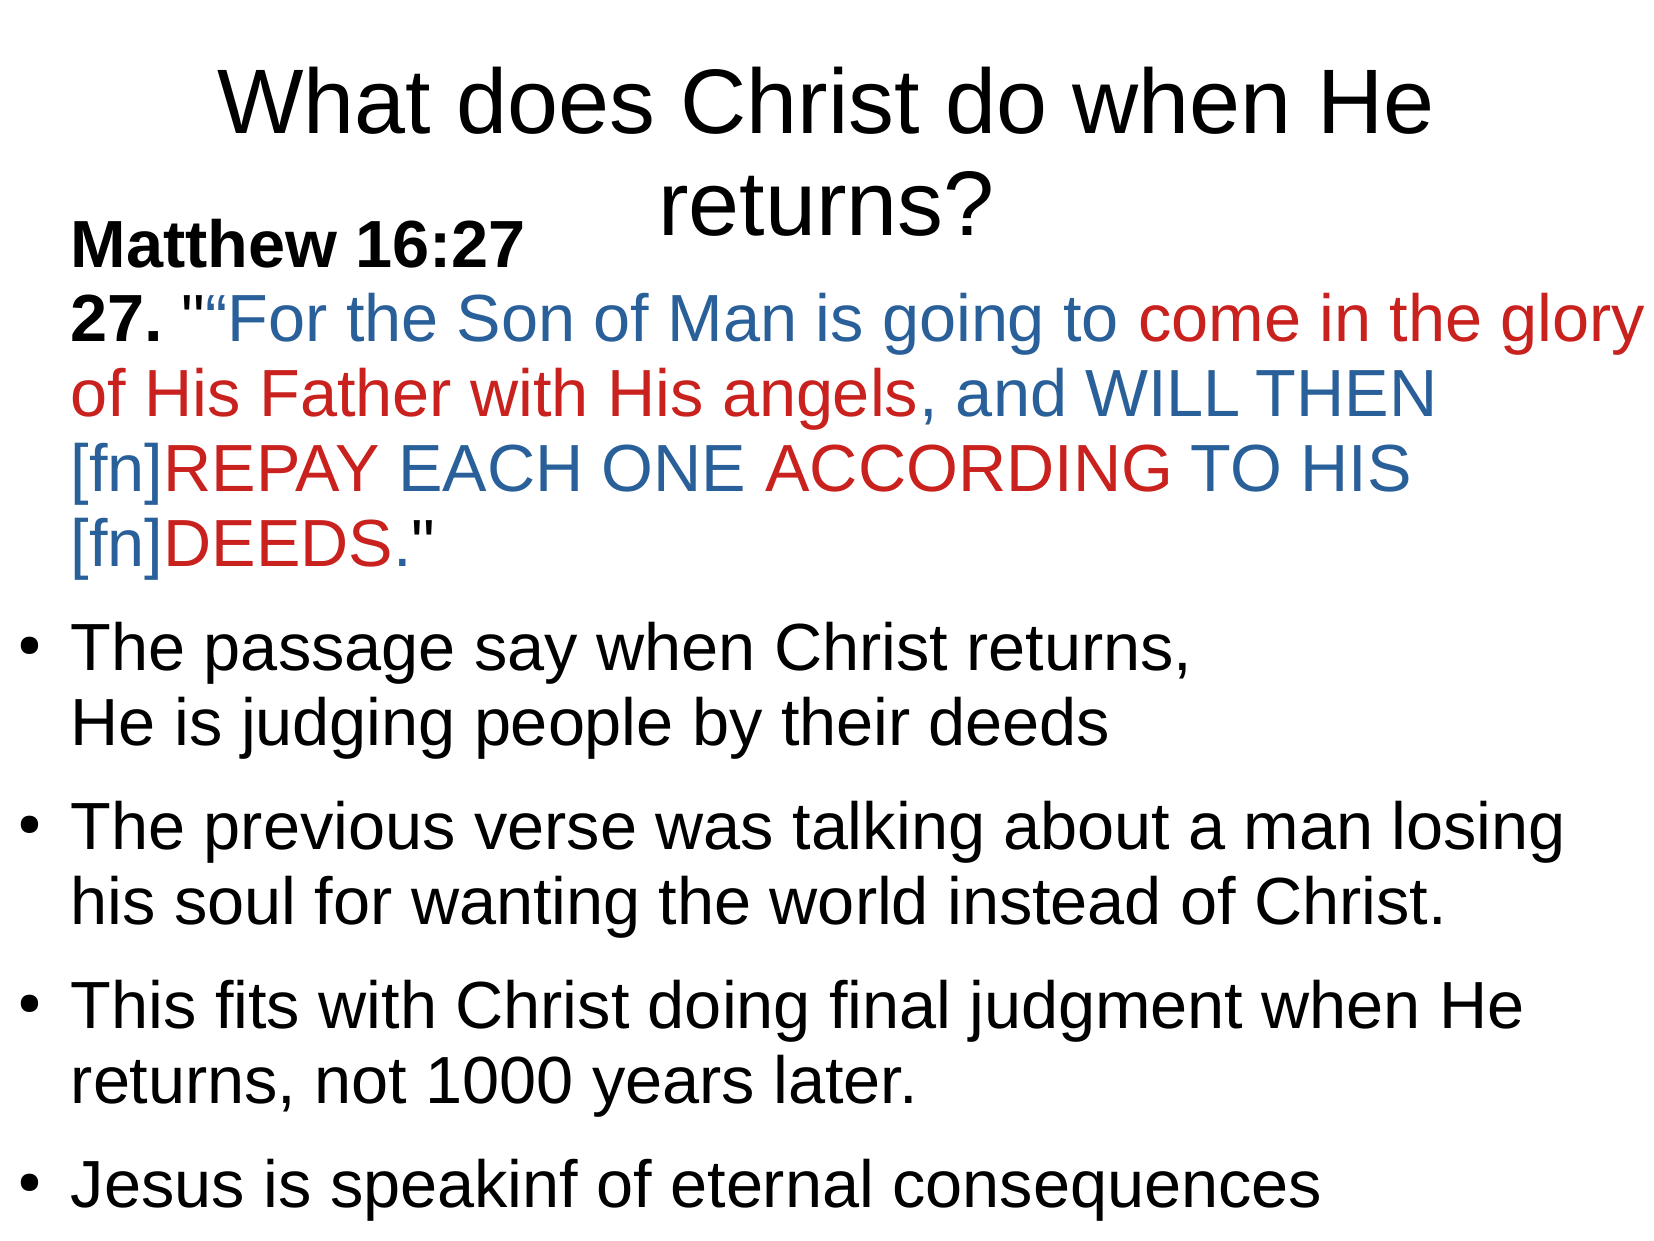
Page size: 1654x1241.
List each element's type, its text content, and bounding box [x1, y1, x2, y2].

list Matthew 16:27 27. "“For the Son of Man is going to come in the glory of His Father with His angels, and WILL THEN [fn]REPAY EACH ONE ACCORDING TO HIS [fn]DEEDS." The passage say when Christ returns, He is judging people by their deeds The previous verse was talking about a man losing his soul for wanting the world instead of Christ. This fits with Christ doing final judgment when He returns, not 1000 years later. Jesus is speakinf of eternal consequences [0, 206, 1654, 1241]
title What does Christ do when He returns? [82, 49, 1571, 206]
